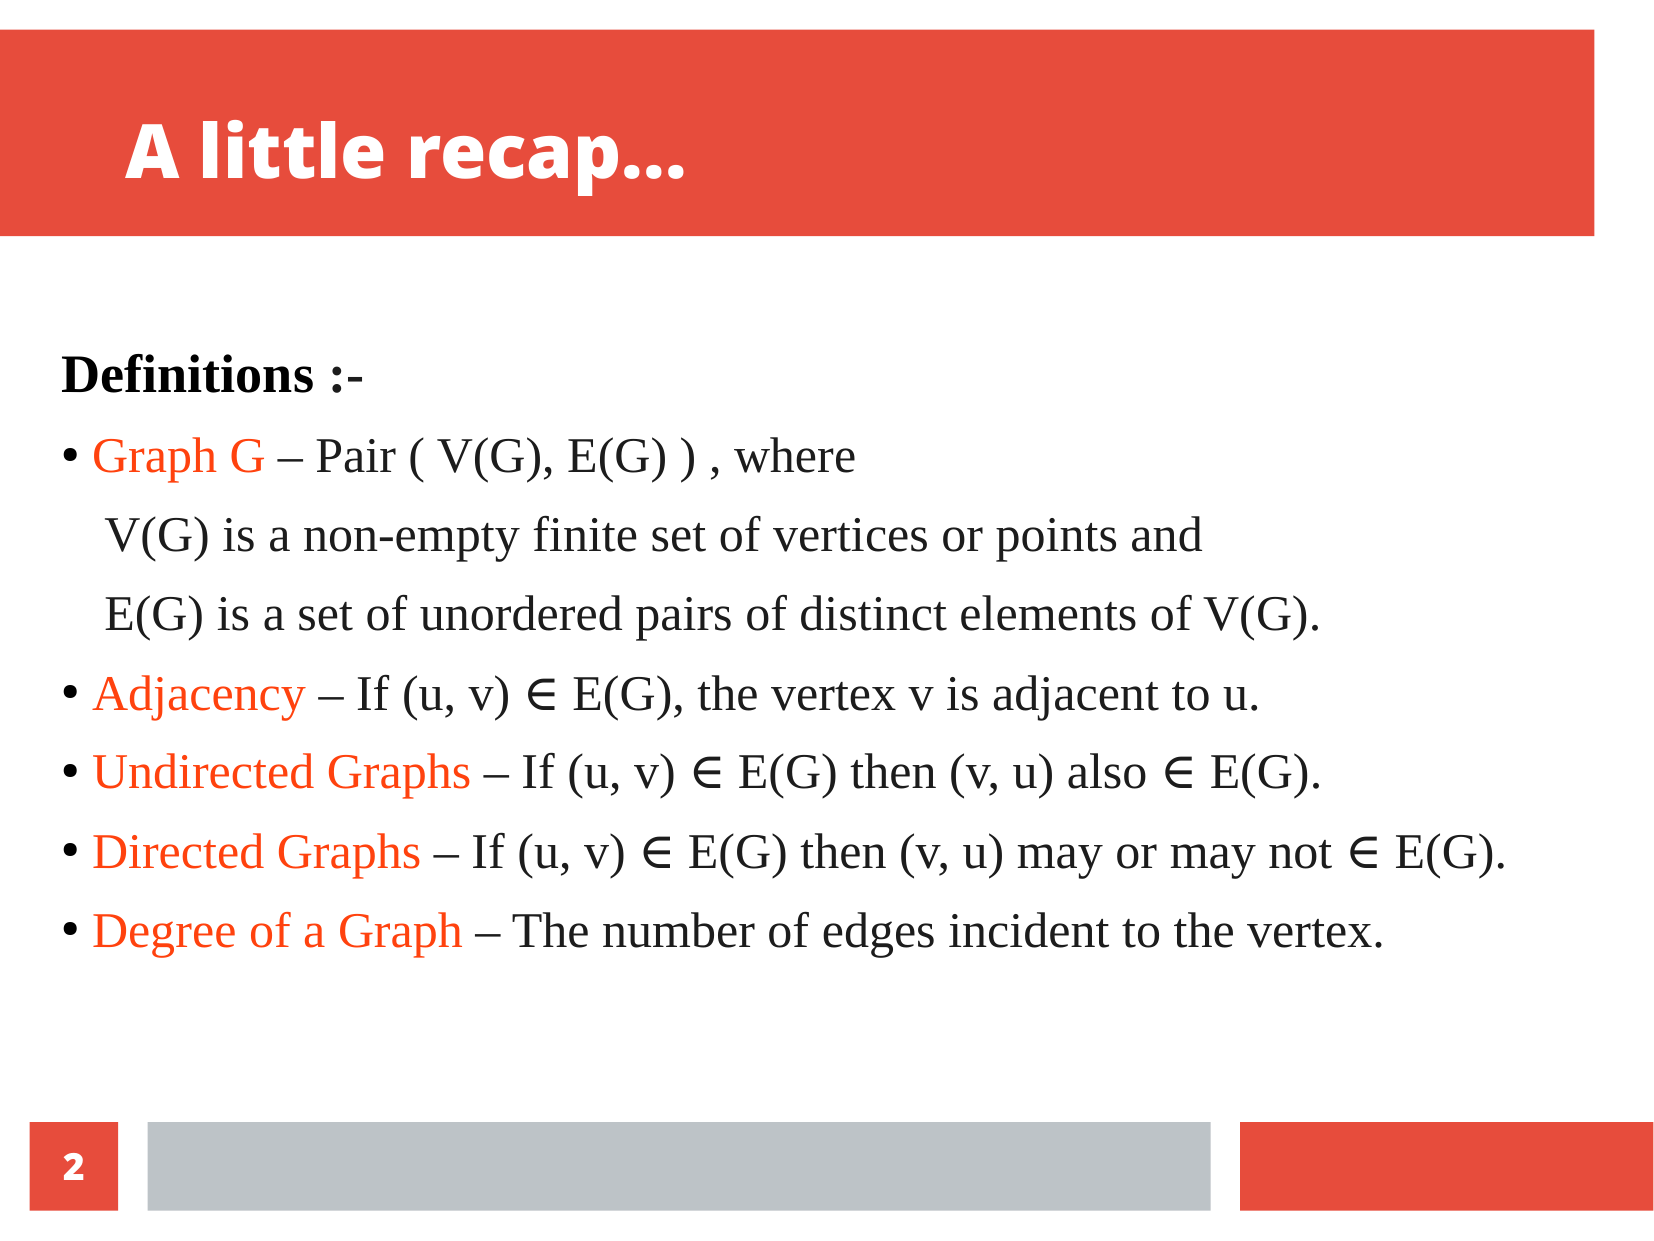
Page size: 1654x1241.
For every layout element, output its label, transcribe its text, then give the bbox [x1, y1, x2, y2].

title A little recap... [66, 53, 1602, 201]
list Definitions :- Graph G – Pair ( V(G), E(G) ) , where V(G) is a non-empty finite set of vertices or points and E(G) is a set of unordered pairs of distinct elements of V(G). Adjacency – If (u, v) ∈ E(G), the vertex v is adjacent to u. Undirected Graphs – If (u, v) ∈ E(G) then (v, u) also ∈ E(G). Directed Graphs – If (u, v) ∈ E(G) then (v, u) may or may not ∈ E(G). Degree of a Graph – The number of edges incident to the vertex. [61, 344, 1568, 1113]
